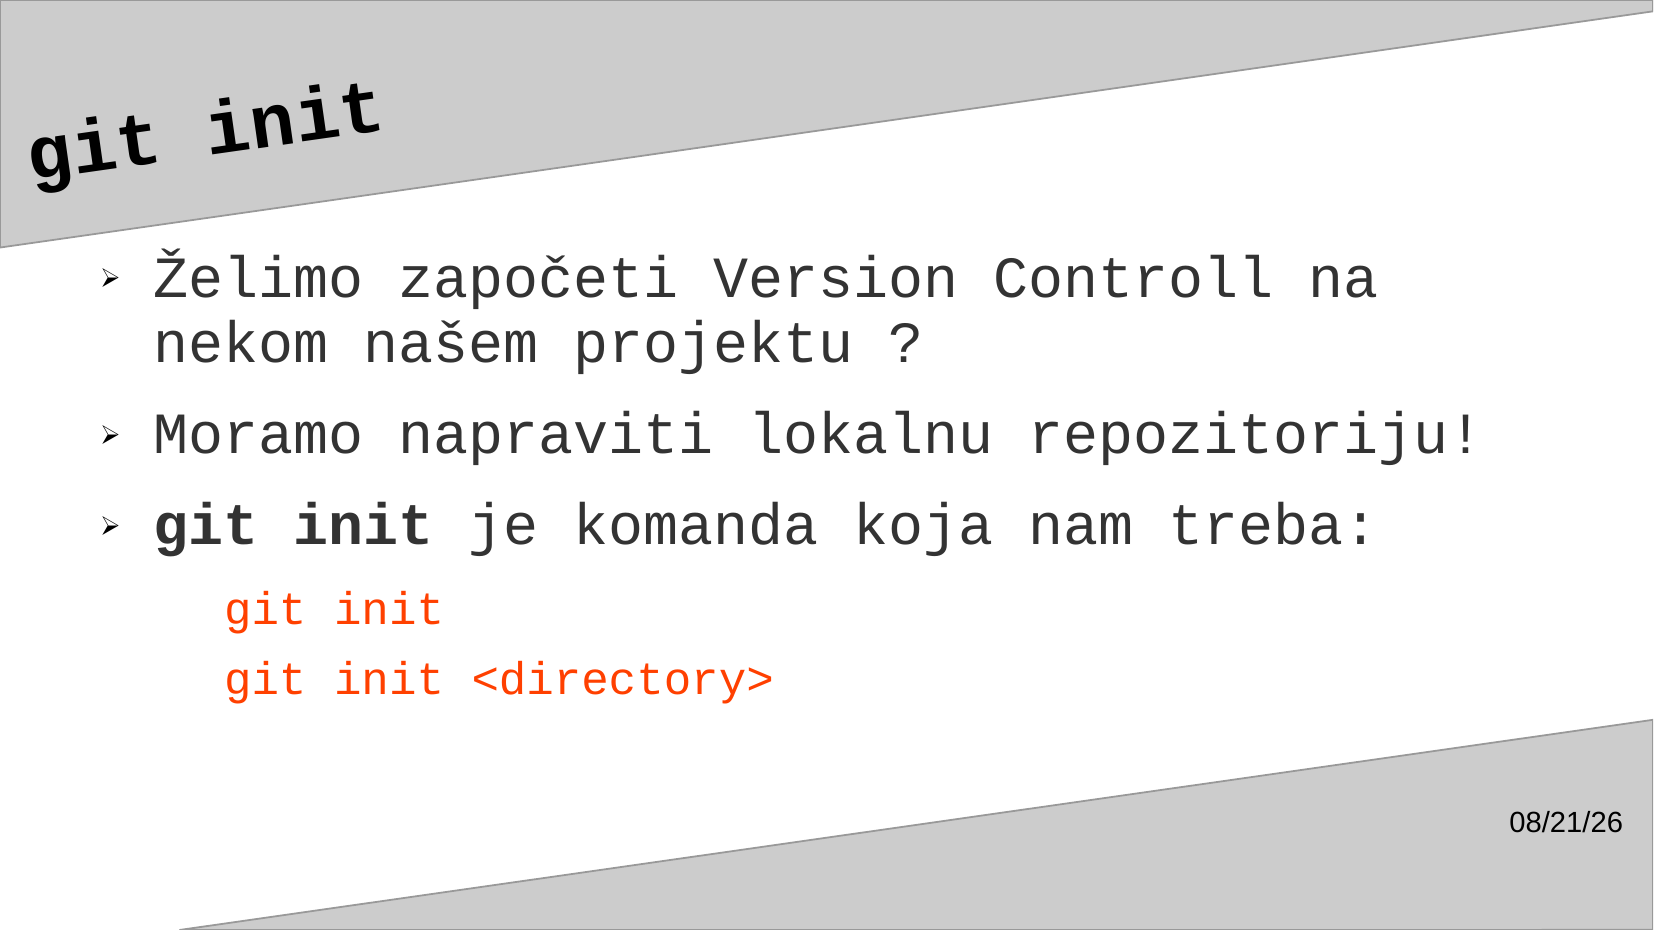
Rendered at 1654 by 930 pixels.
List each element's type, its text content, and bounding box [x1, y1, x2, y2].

list Želimo započeti Version Controll na nekom našem projektu ? Moramo napraviti lokalnu repozitoriju! git init je komanda koja nam treba: git init git init <directory> [82, 248, 1538, 788]
title git init [16, 0, 1501, 239]
